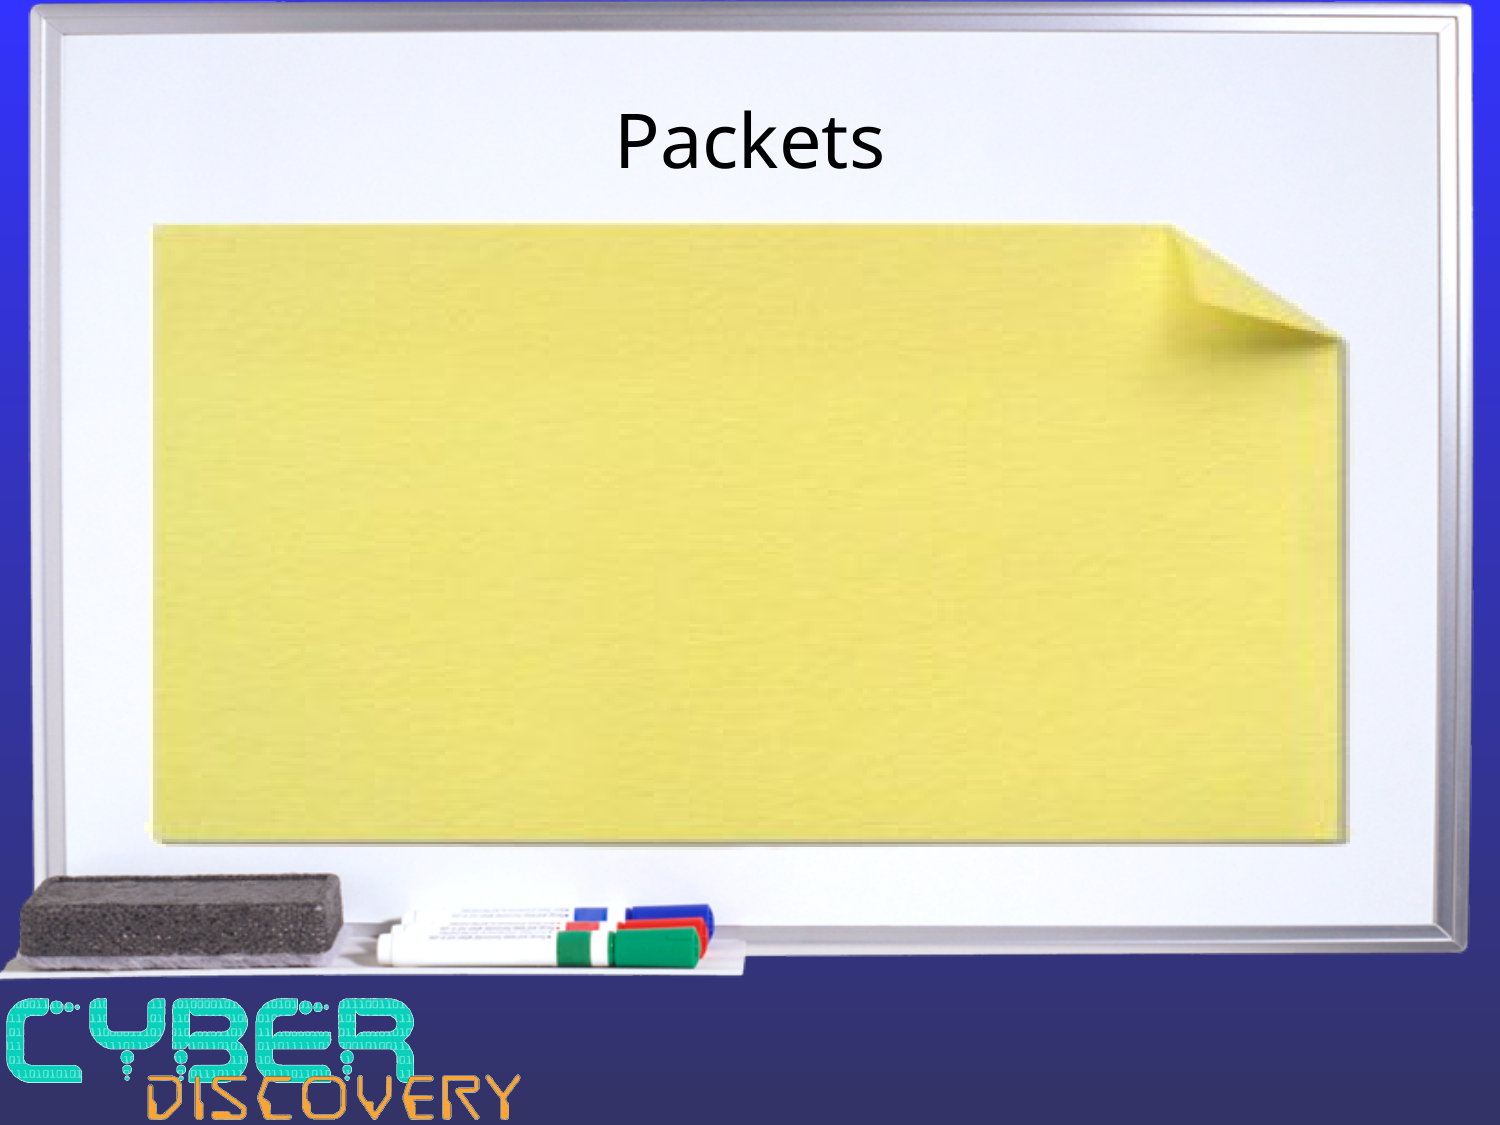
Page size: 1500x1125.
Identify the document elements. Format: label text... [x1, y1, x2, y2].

picture [0, 0, 1500, 1125]
title Packets [74, 44, 1425, 233]
